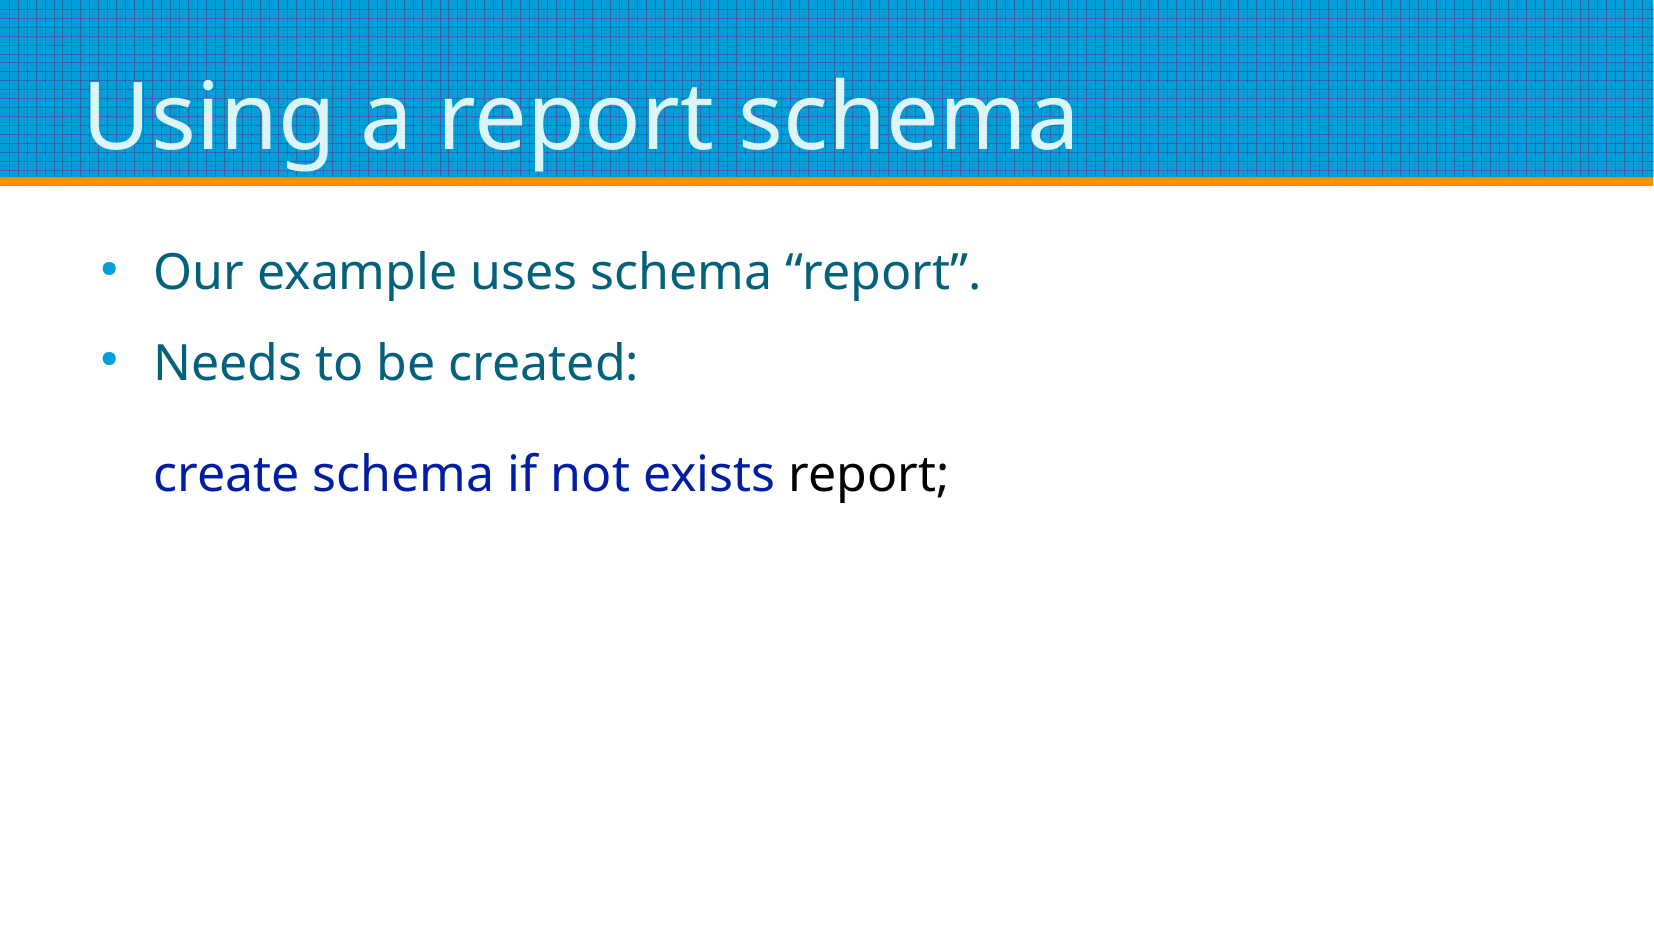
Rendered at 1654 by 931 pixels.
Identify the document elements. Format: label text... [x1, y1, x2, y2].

text_box create schema if not exists report; [147, 413, 1536, 532]
list Our example uses schema “report”. Needs to be created: [82, 236, 1571, 591]
title Using a report schema [82, 14, 1571, 178]
